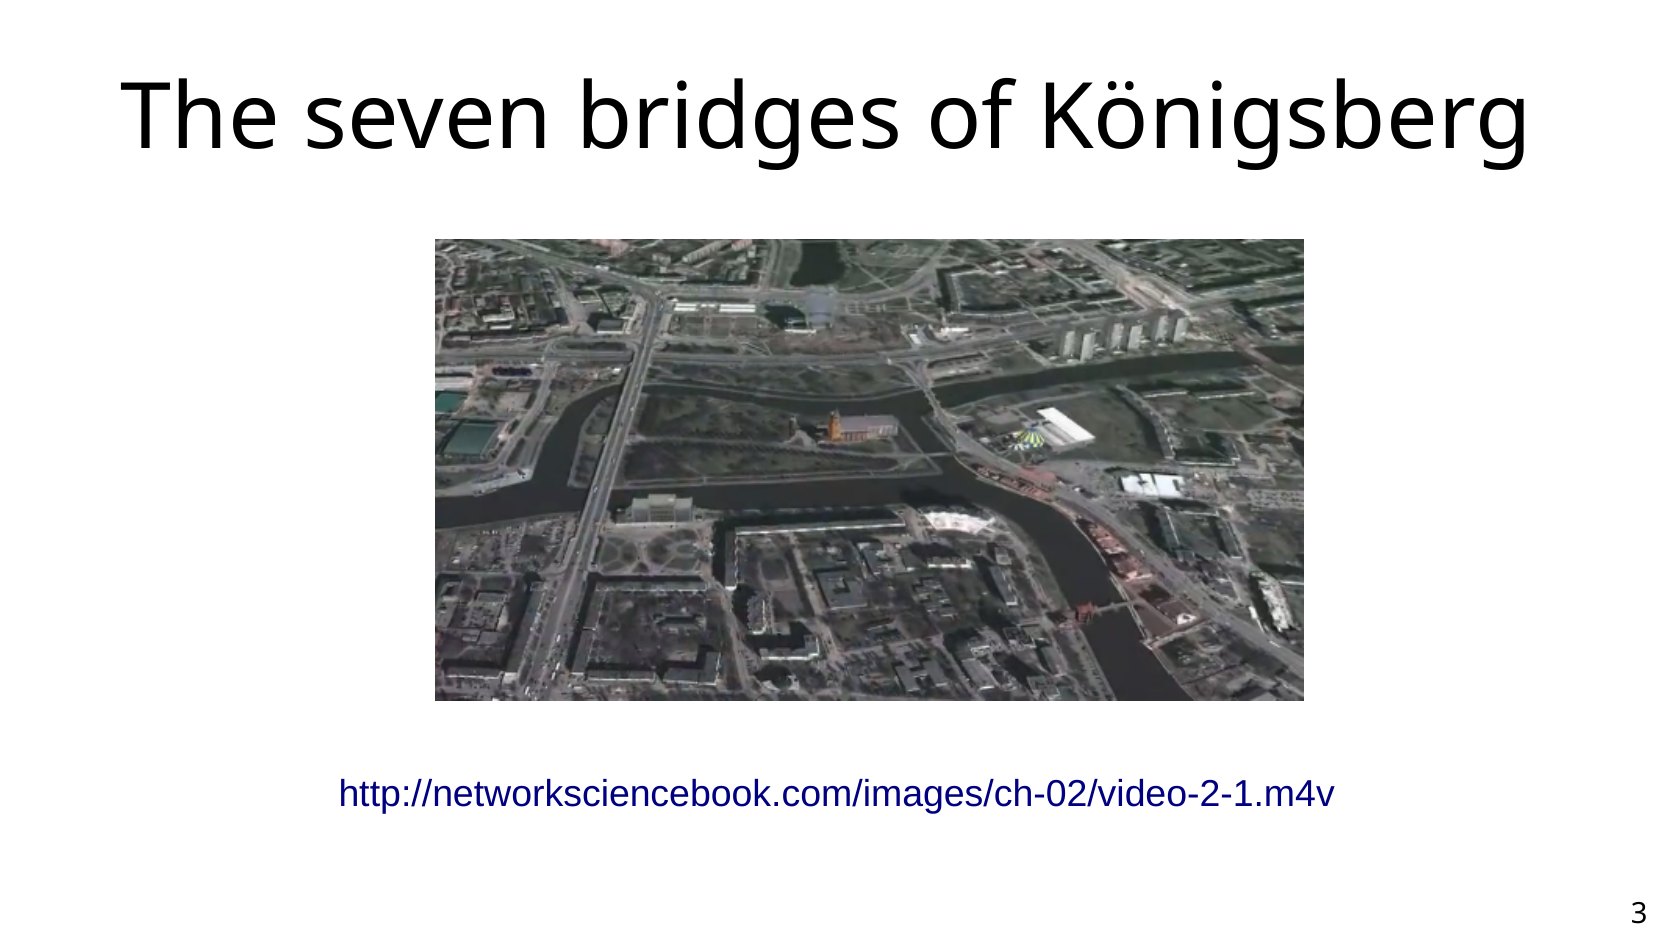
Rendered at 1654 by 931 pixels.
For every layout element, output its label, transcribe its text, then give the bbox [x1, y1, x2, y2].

text_box http://networksciencebook.com/images/ch-02/video-2-1.m4v [323, 765, 1351, 816]
picture [435, 239, 1304, 701]
title The seven bridges of Königsberg [82, 1, 1571, 226]
